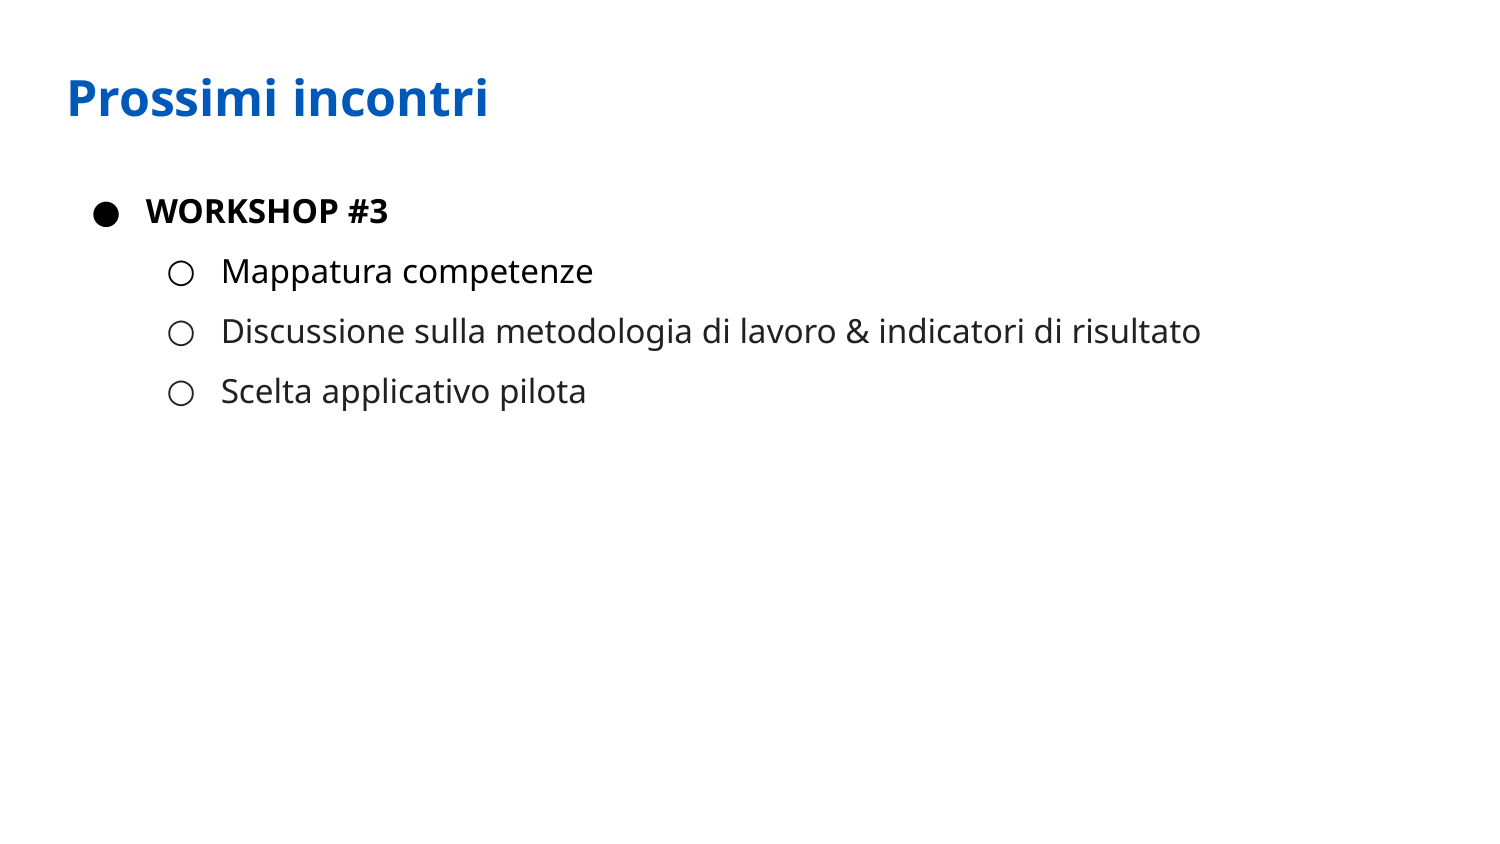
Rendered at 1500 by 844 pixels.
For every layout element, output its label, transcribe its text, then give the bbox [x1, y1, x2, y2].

title Prossimi incontri [51, 51, 1449, 146]
text_box WORKSHOP #3 Mappatura competenze Discussione sulla metodologia di lavoro & indicatori di risultato Scelta applicativo pilota [55, 115, 1470, 759]
